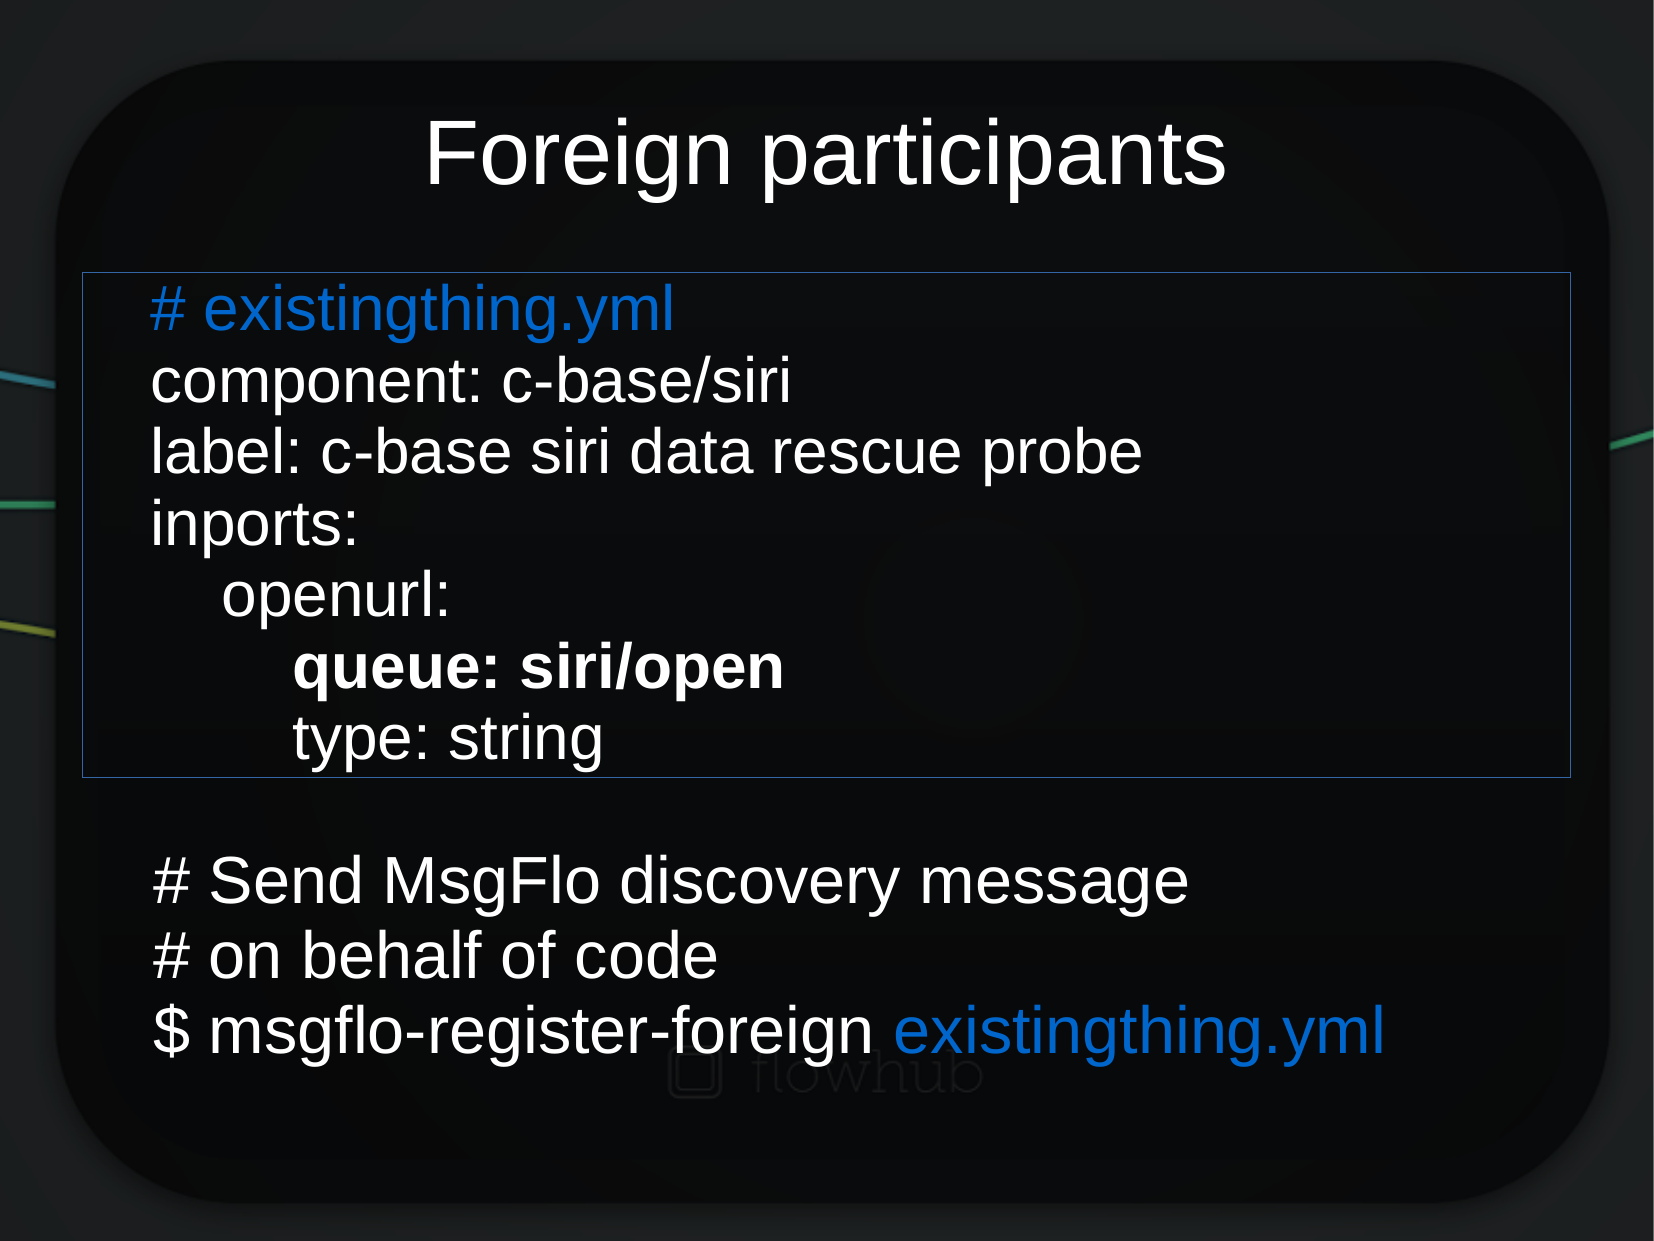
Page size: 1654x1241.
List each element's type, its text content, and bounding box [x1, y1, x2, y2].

list # existingthing.yml component: c-base/siri label: c-base siri data rescue probe inports: openurl: queue: siri/open type: string [82, 272, 1571, 778]
list # Send MsgFlo discovery message # on behalf of code $ msgflo-register-foreign existingthing.yml [82, 843, 1571, 1187]
title Foreign participants [82, 49, 1571, 257]
picture [0, 0, 1654, 1241]
